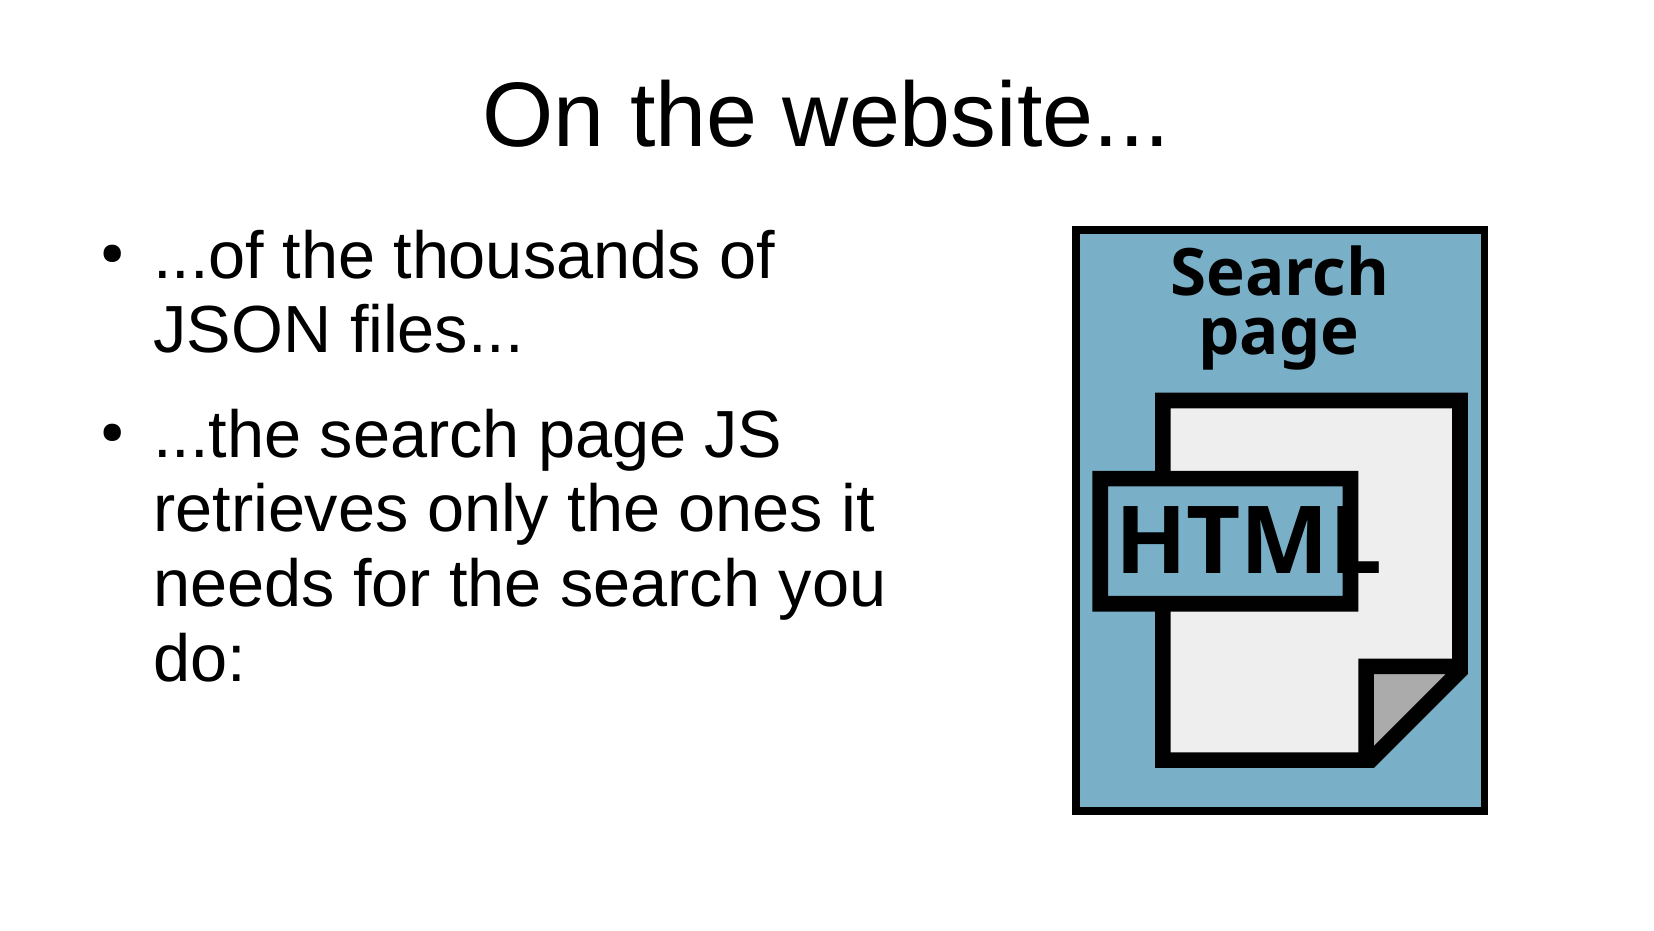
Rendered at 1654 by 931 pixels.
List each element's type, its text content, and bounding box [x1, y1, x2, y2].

list ...of the thousands of JSON files... ...the search page JS retrieves only the ones it needs for the search you do: [82, 217, 969, 758]
picture [1072, 225, 1489, 815]
title On the website... [82, 37, 1571, 193]
